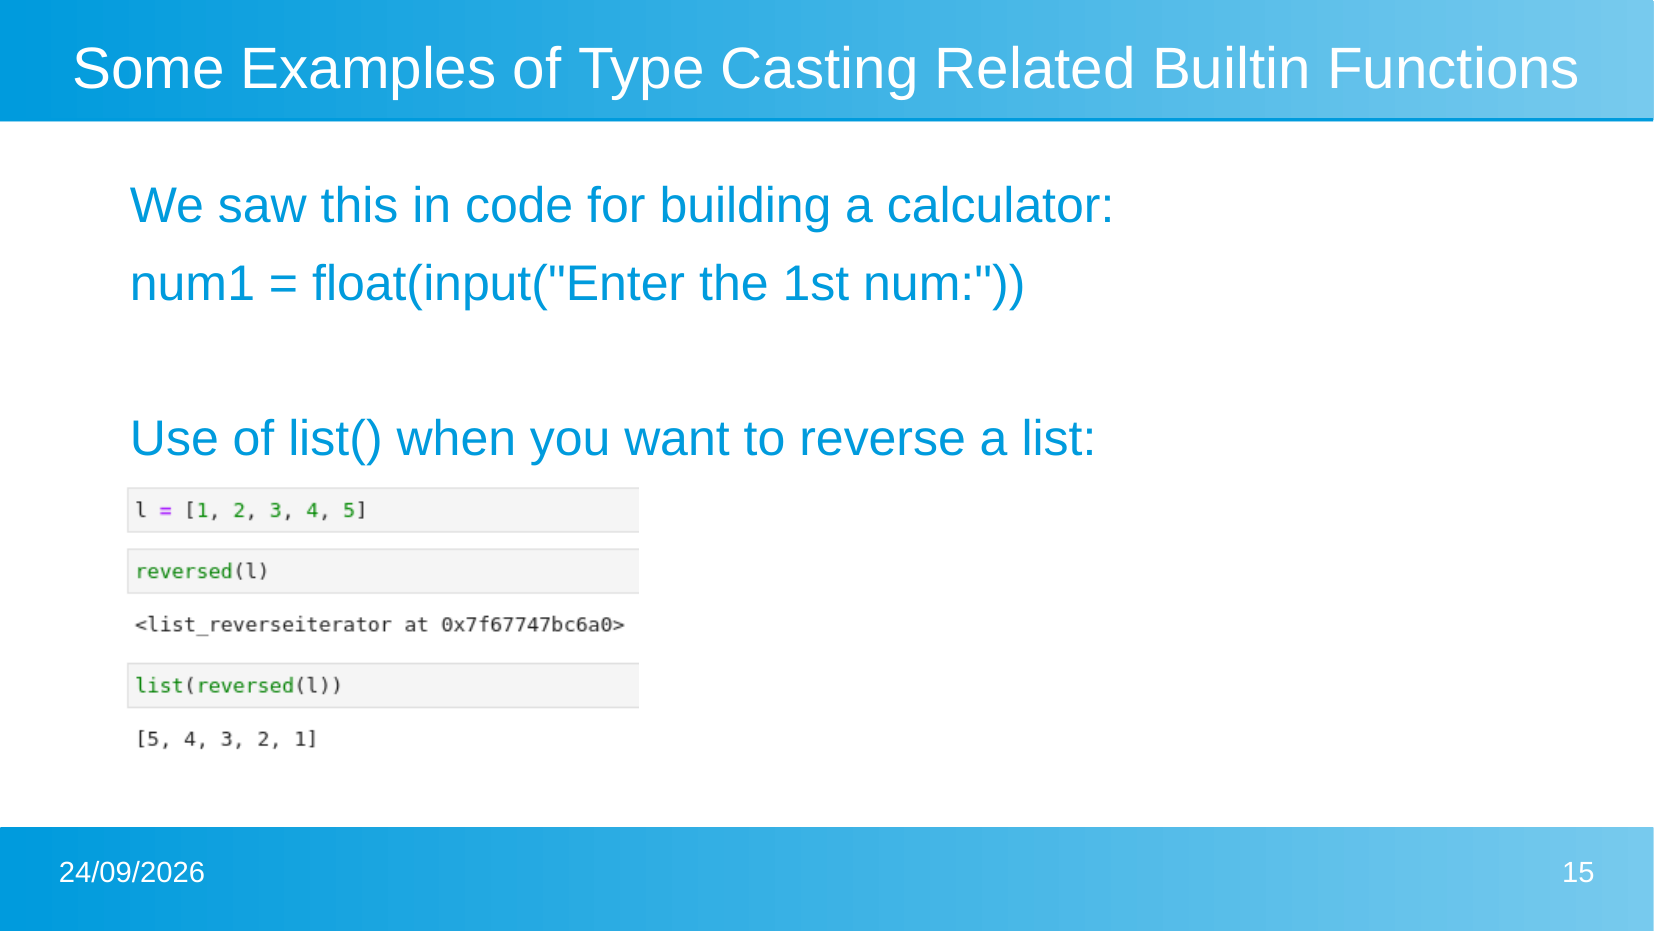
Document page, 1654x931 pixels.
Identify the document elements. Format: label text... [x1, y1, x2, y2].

picture [118, 486, 639, 768]
title Some Examples of Type Casting Related Builtin Functions [59, 29, 1595, 108]
list We saw this in code for building a calculator: num1 = float(input("Enter the 1st num:")) Use of list() when you want to reverse a list: [59, 177, 1595, 768]
